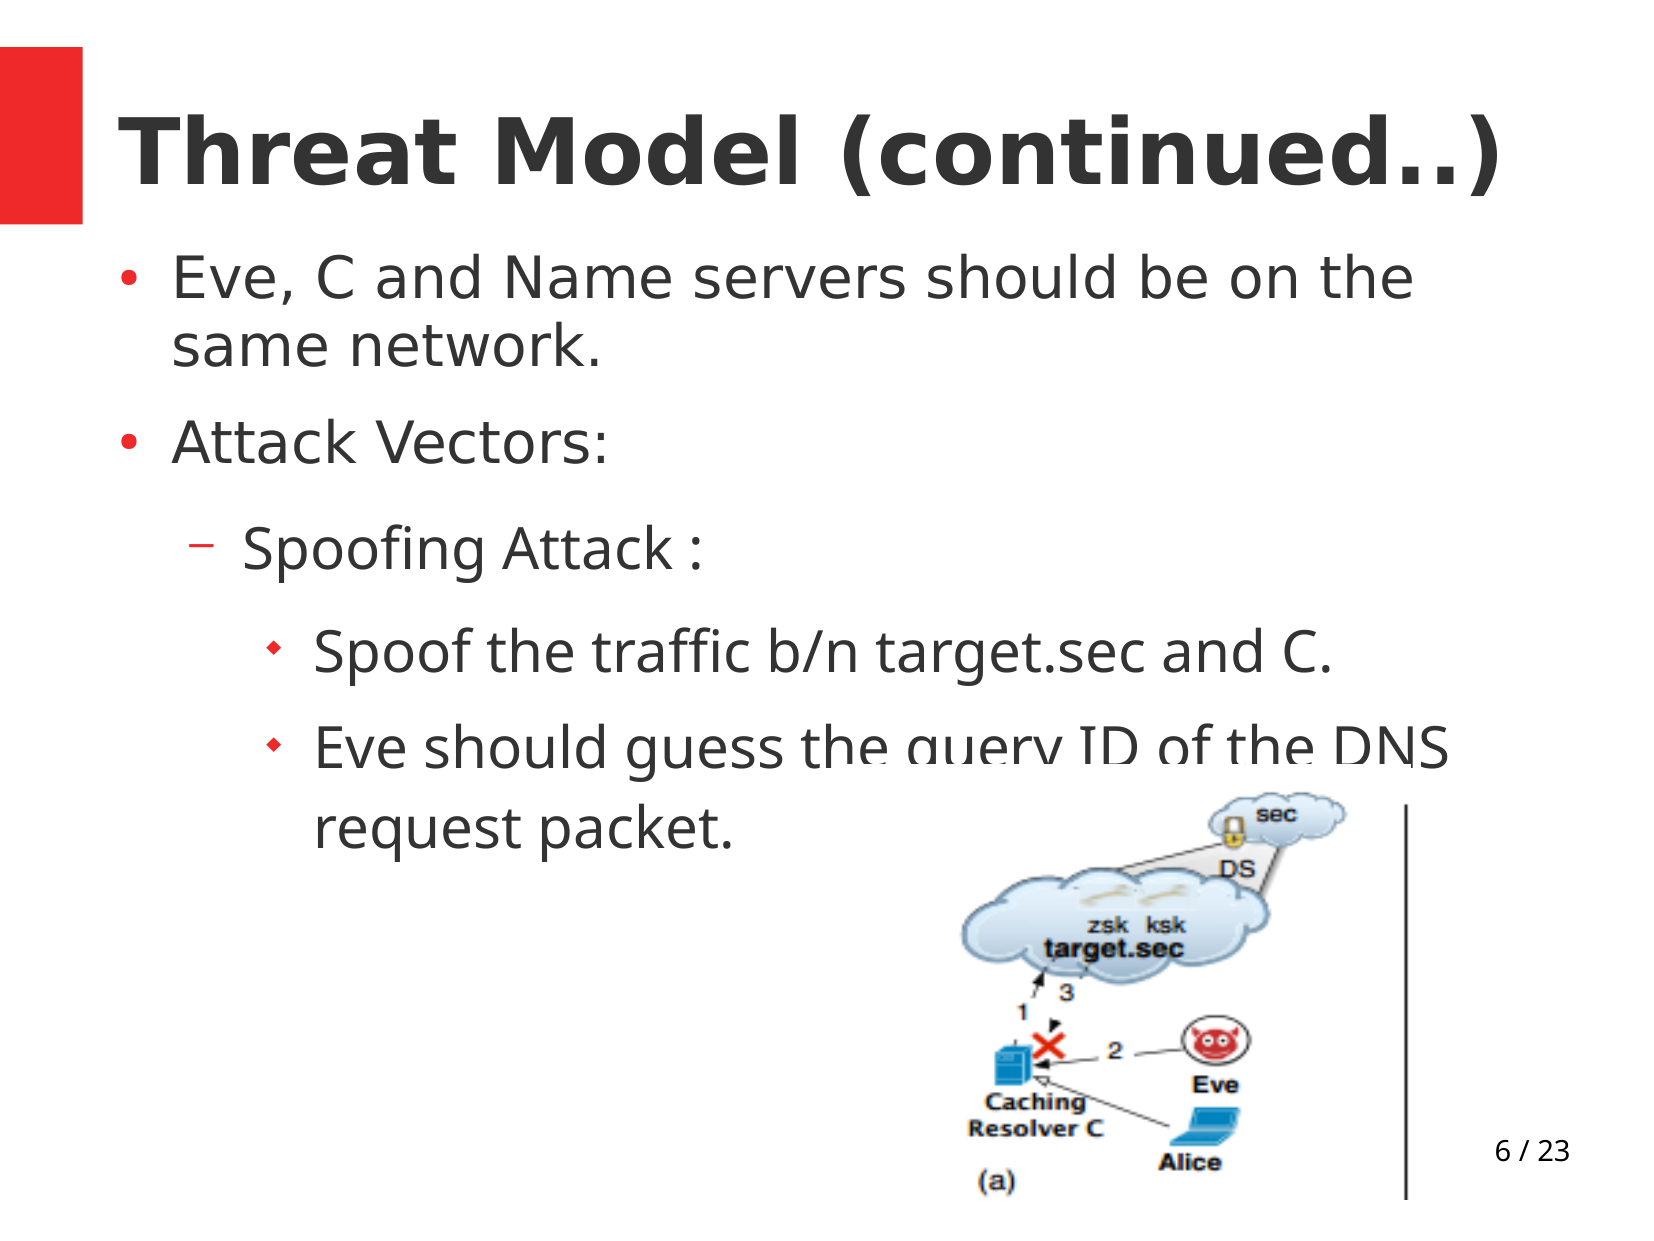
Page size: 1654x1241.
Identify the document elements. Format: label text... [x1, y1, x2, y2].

title Threat Model (continued..) [118, 49, 1571, 244]
picture [840, 764, 1411, 1201]
list Eve, C and Name servers should be on the same network. Attack Vectors: Spoofing Attack : Spoof the traffic b/n target.sec and C. Eve should guess the query ID of the DNS request packet. [100, 244, 1571, 1216]
